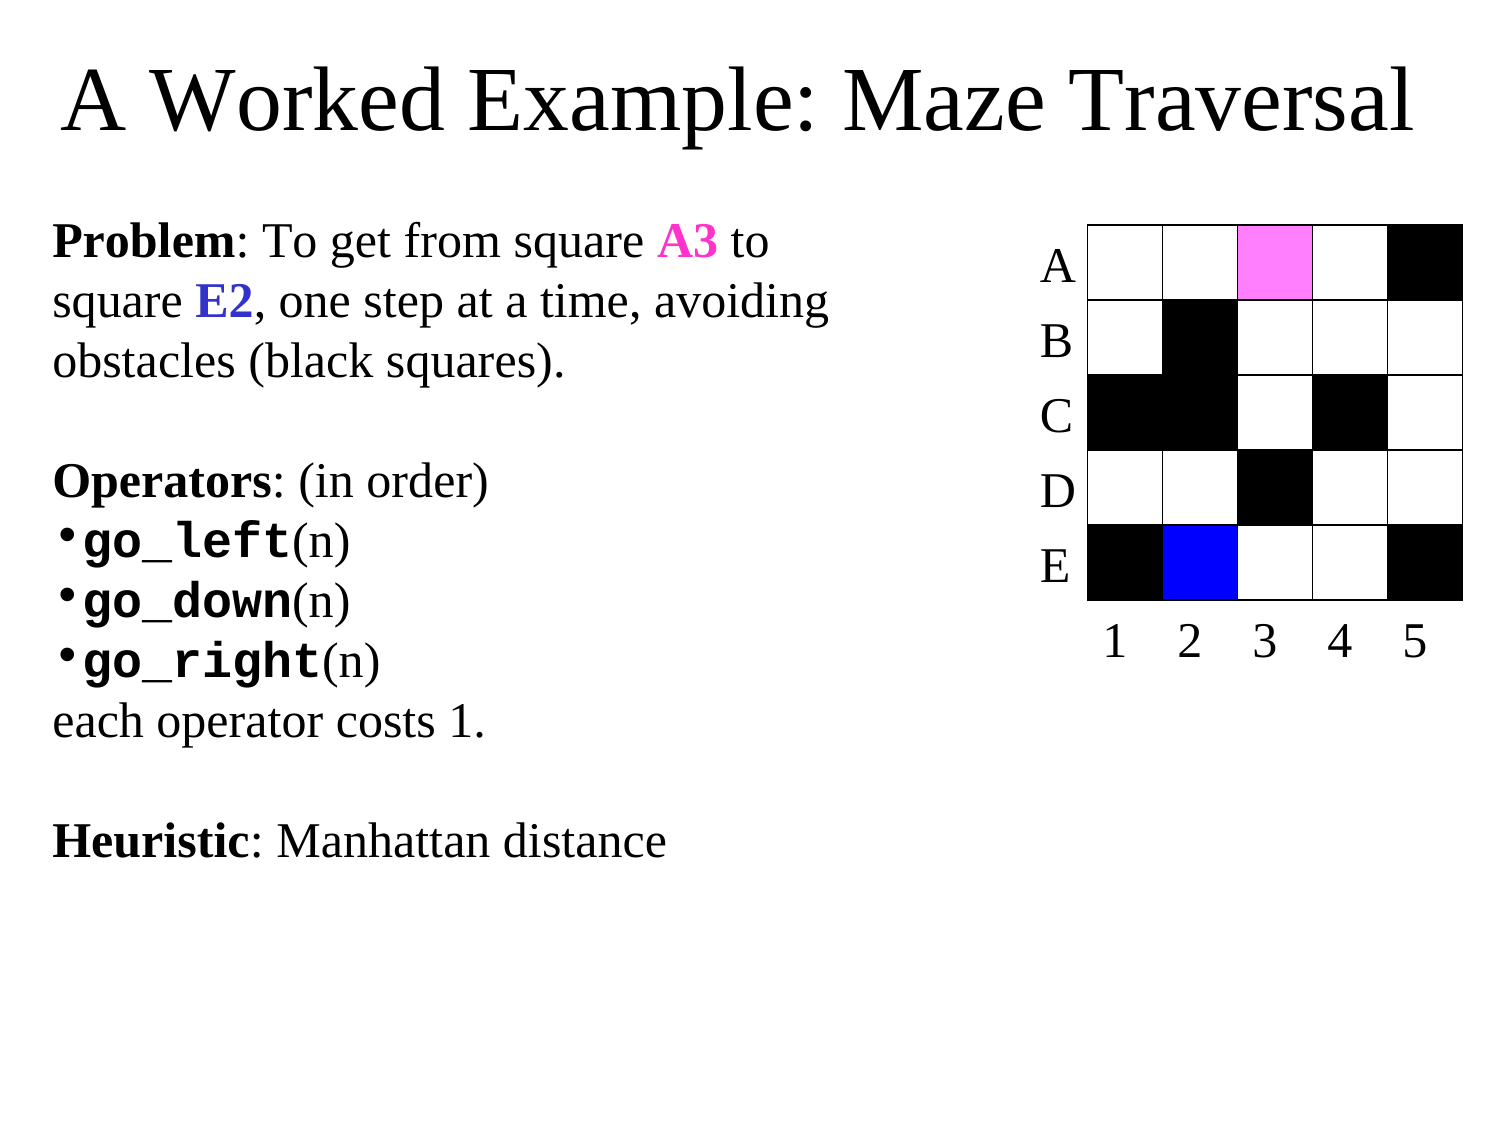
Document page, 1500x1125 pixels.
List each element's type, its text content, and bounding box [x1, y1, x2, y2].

text_box E [1025, 524, 1086, 601]
title A Worked Example: Maze Traversal [0, 0, 1500, 188]
text_box 3 [1237, 599, 1293, 676]
text_box 2 [1162, 599, 1218, 676]
text_box Problem: To get from square A3 to square E2, one step at a time, avoiding obstacles (black squares). Operators: (in order) go_left(n) go_down(n) go_right(n) each operator costs 1. Heuristic: Manhattan distance [37, 199, 913, 876]
text_box 1 [1087, 599, 1143, 676]
text_box 5 [1387, 599, 1443, 676]
text_box D [1025, 449, 1091, 526]
text_box [1087, 450, 1463, 601]
text_box 4 [1312, 599, 1368, 676]
text_box B [1024, 299, 1088, 374]
text_box [1312, 375, 1387, 449]
text_box [1088, 224, 1312, 449]
text_box [1387, 224, 1463, 299]
text_box C [1024, 374, 1088, 451]
text_box A [1025, 224, 1091, 301]
